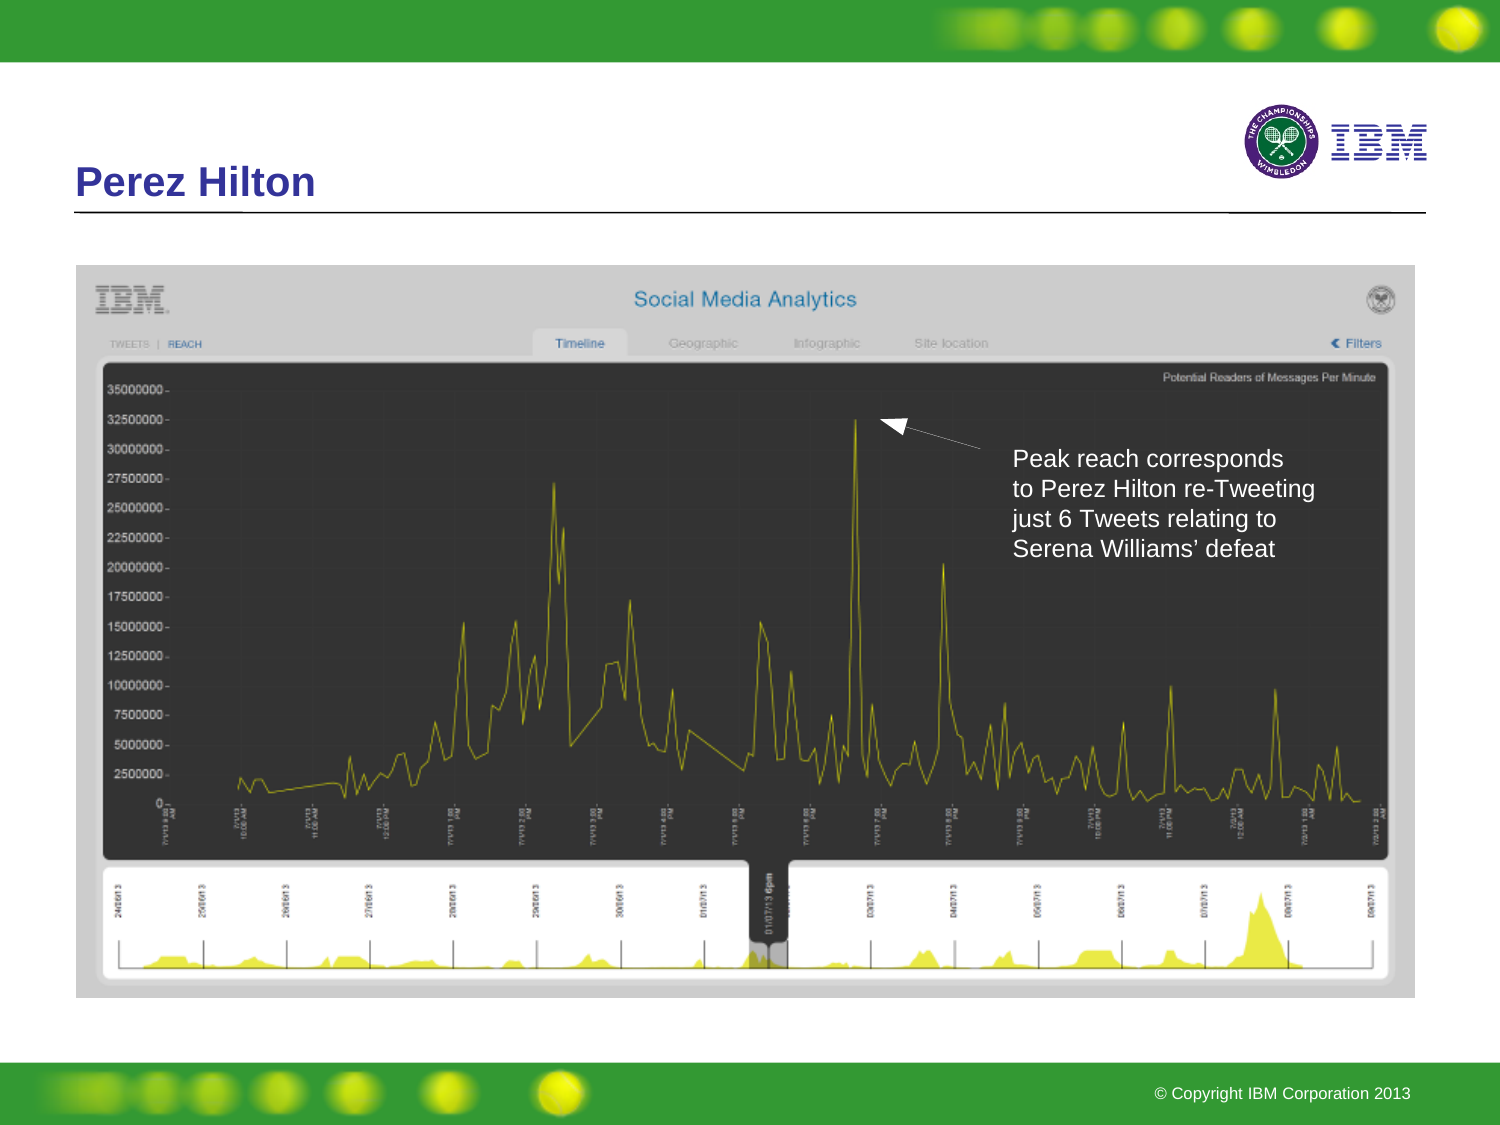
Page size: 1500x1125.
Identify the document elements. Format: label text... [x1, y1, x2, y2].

title Perez Hilton [75, 75, 1425, 213]
picture [5, 1068, 595, 1120]
text_box Peak reach corresponds to Perez Hilton re-Tweeting just 6 Tweets relating to Serena Williams’ defeat [998, 435, 1332, 571]
picture [903, 4, 1492, 55]
picture [1425, 117, 1432, 165]
picture [76, 265, 1415, 999]
